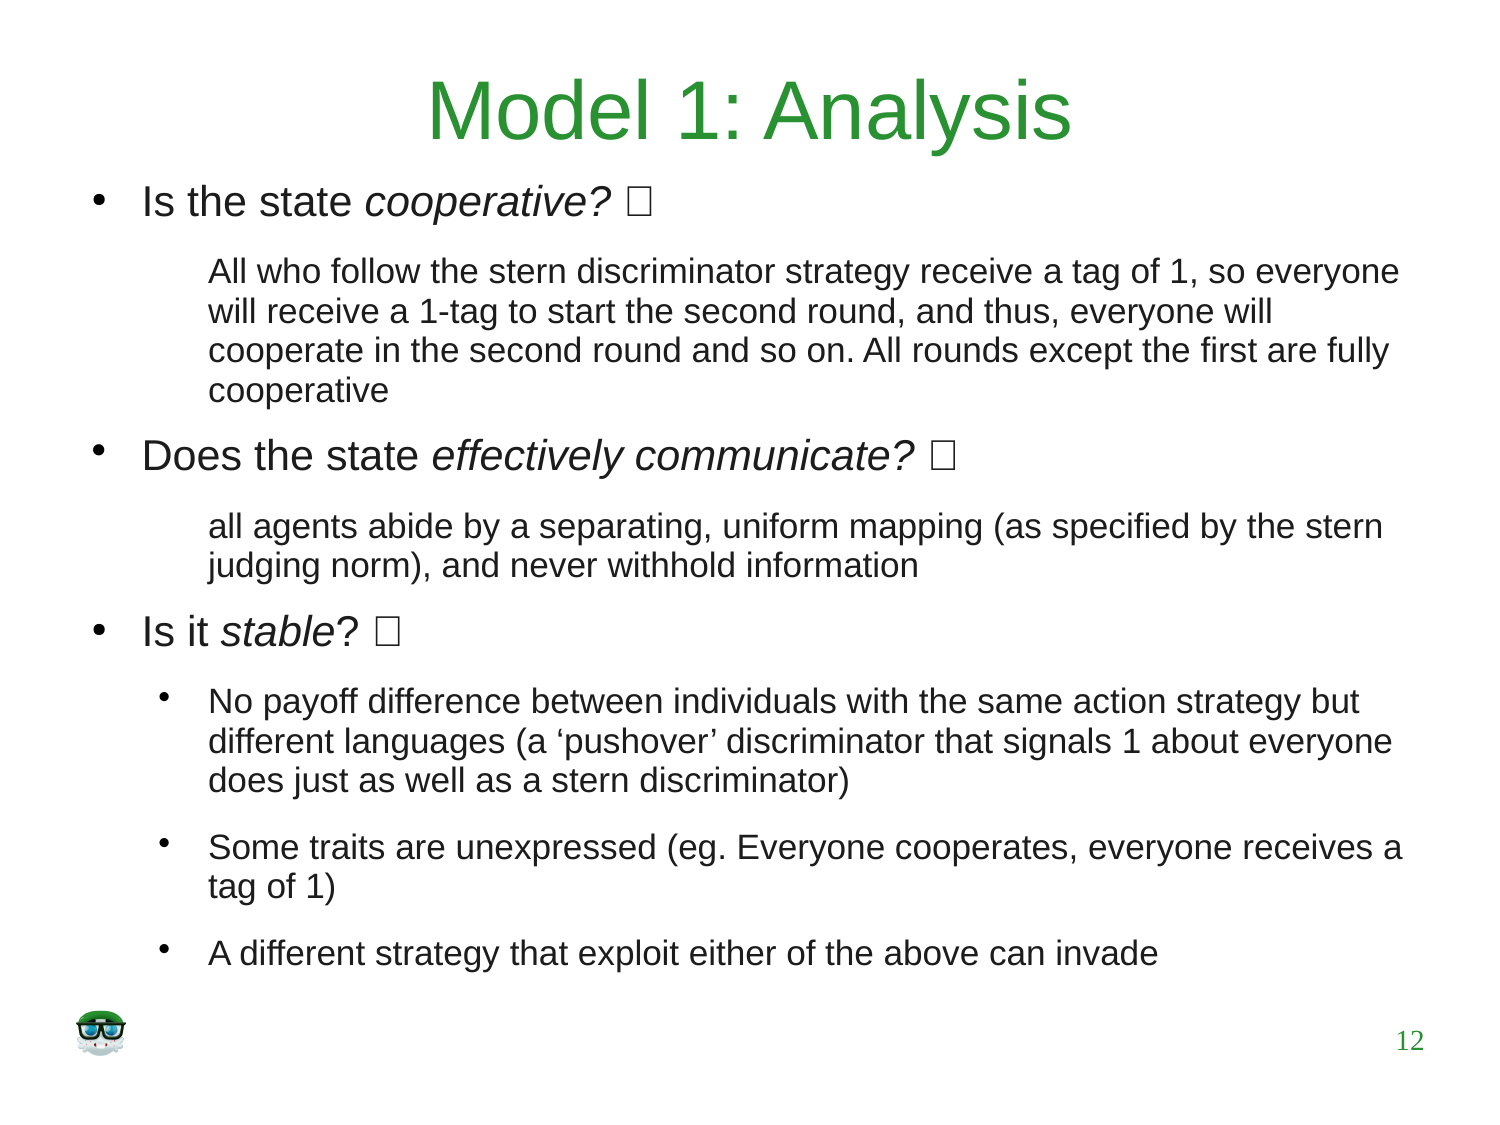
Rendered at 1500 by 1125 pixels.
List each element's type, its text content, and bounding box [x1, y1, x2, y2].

title Model 1: Analysis [75, 44, 1425, 177]
list Is the state cooperative? ✅ All who follow the stern discriminator strategy receive a tag of 1, so everyone will receive a 1-tag to start the second round, and thus, everyone will cooperate in the second round and so on. All rounds except the first are fully cooperative Does the state effectively communicate? ✅ all agents abide by a separating, uniform mapping (as specified by the stern judging norm), and never withhold information Is it stable? ❌ No payoff difference between individuals with the same action strategy but different languages (a ‘pushover’ discriminator that signals 1 about everyone does just as well as a stern discriminator) Some traits are unexpressed (eg. Everyone cooperates, everyone receives a tag of 1) A different strategy that exploit either of the above can invade [75, 177, 1425, 975]
picture [75, 1008, 127, 1060]
